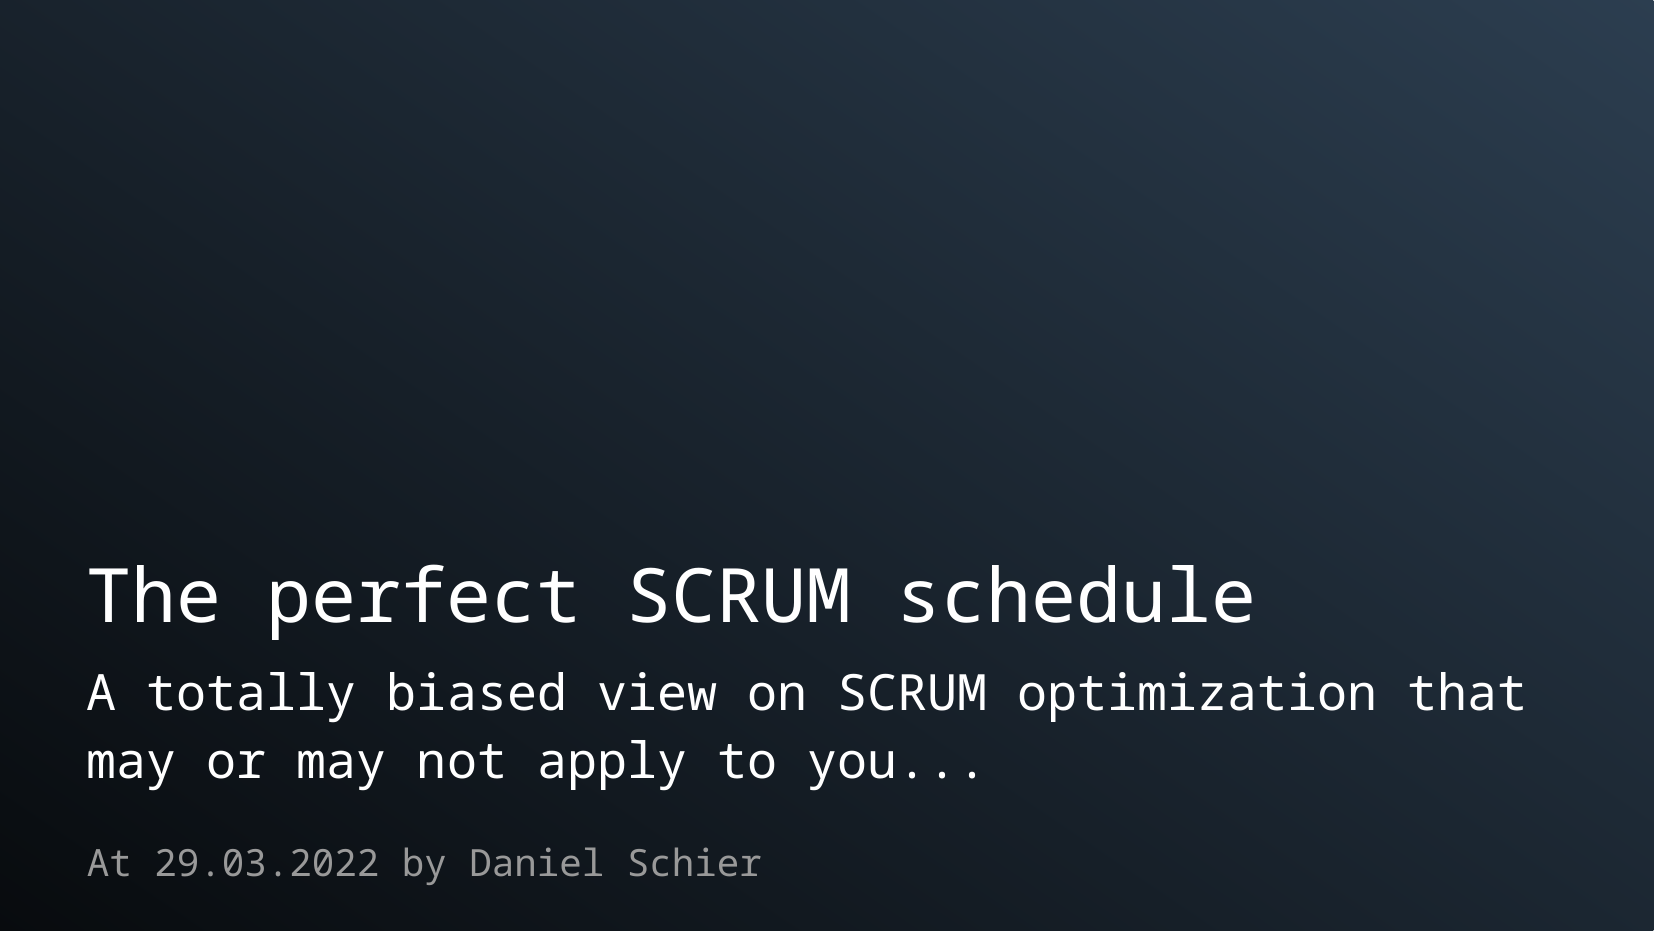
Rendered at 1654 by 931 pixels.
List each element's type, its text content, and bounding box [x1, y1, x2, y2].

title The perfect SCRUM schedule [86, 525, 1576, 662]
title A totally biased view on SCRUM optimization that may or may not apply to you... [86, 662, 1576, 789]
title At 29.03.2022 by Daniel Schier [86, 825, 1576, 901]
